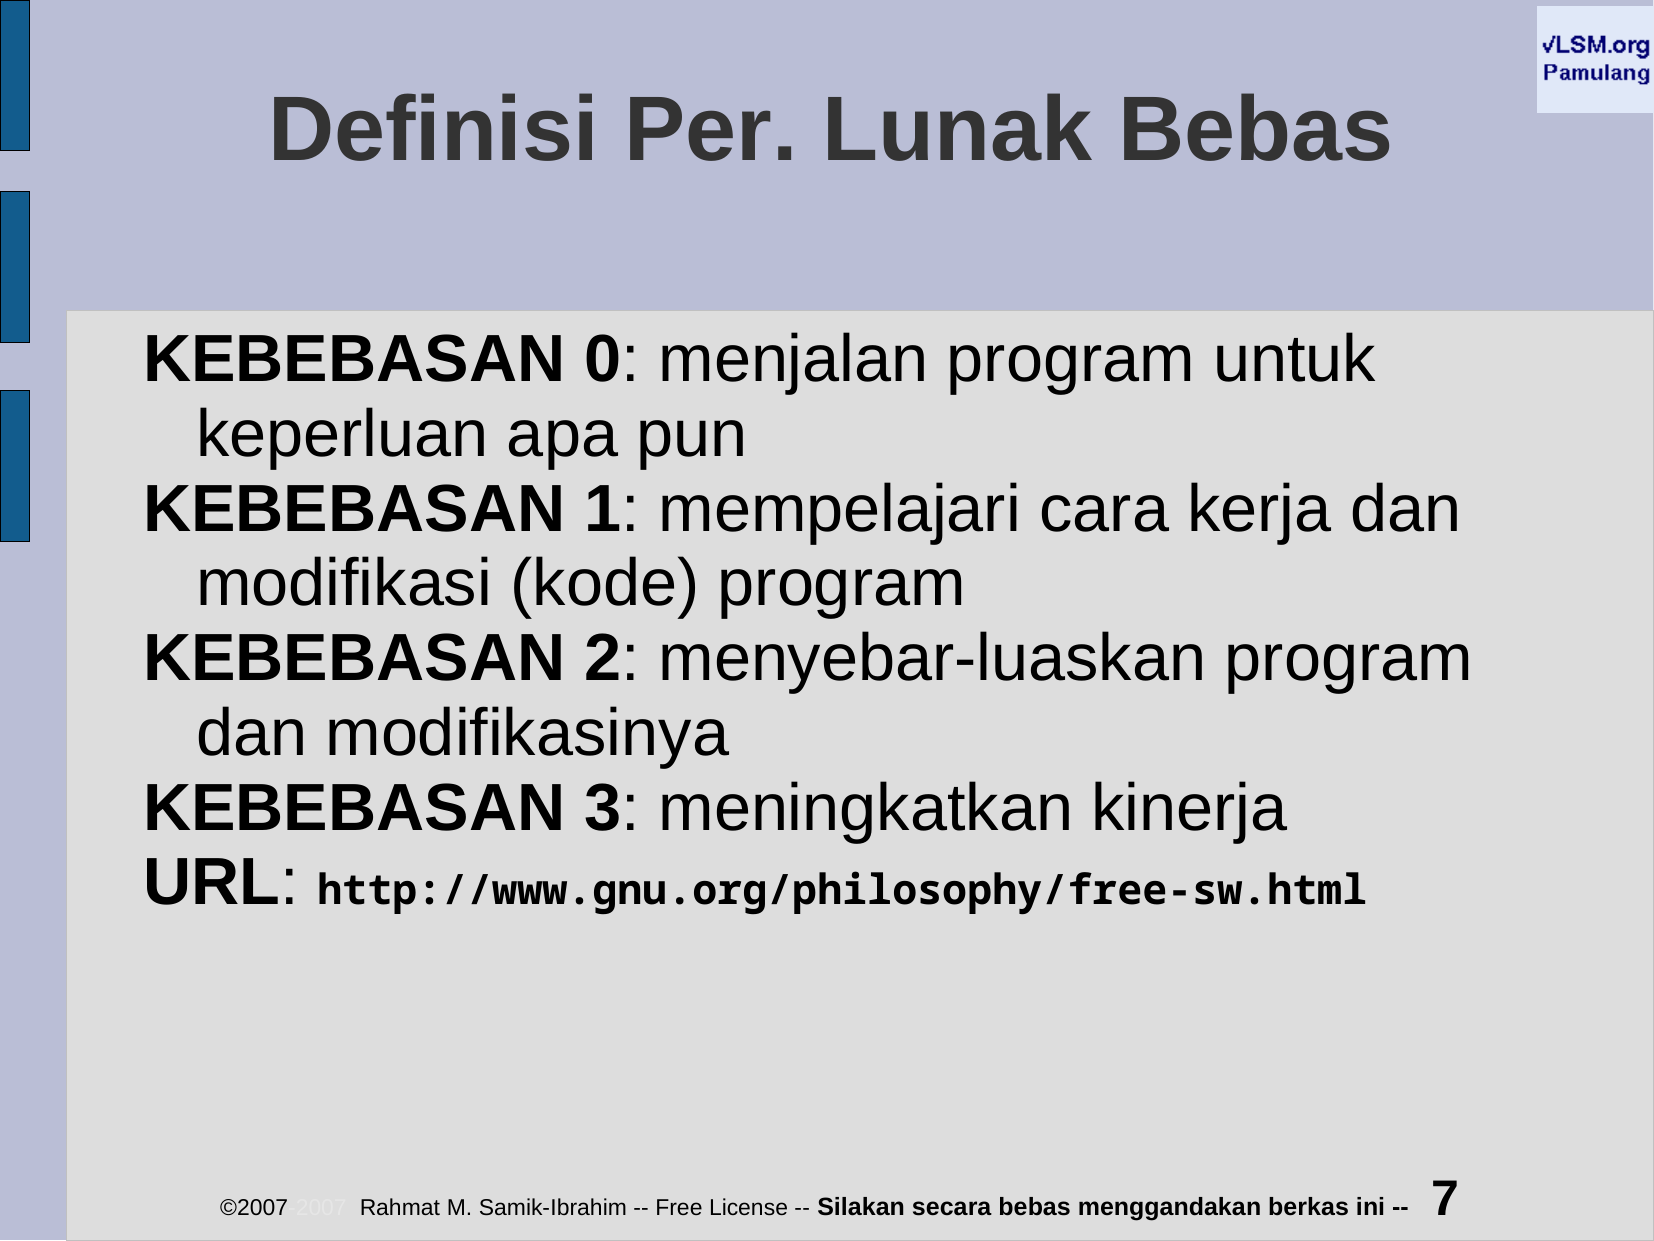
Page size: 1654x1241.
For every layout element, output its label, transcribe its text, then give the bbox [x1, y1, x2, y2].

picture [1537, 6, 1654, 113]
title Definisi Per. Lunak Bebas [125, 32, 1538, 226]
list KEBEBASAN 0: menjalan program untuk keperluan apa pun KEBEBASAN 1: mempelajari cara kerja dan modifikasi (kode) program KEBEBASAN 2: menyebar-luaskan program dan modifikasinya KEBEBASAN 3: meningkatkan kinerja URL: http://www.gnu.org/philosophy/free-sw.html [125, 320, 1538, 1088]
